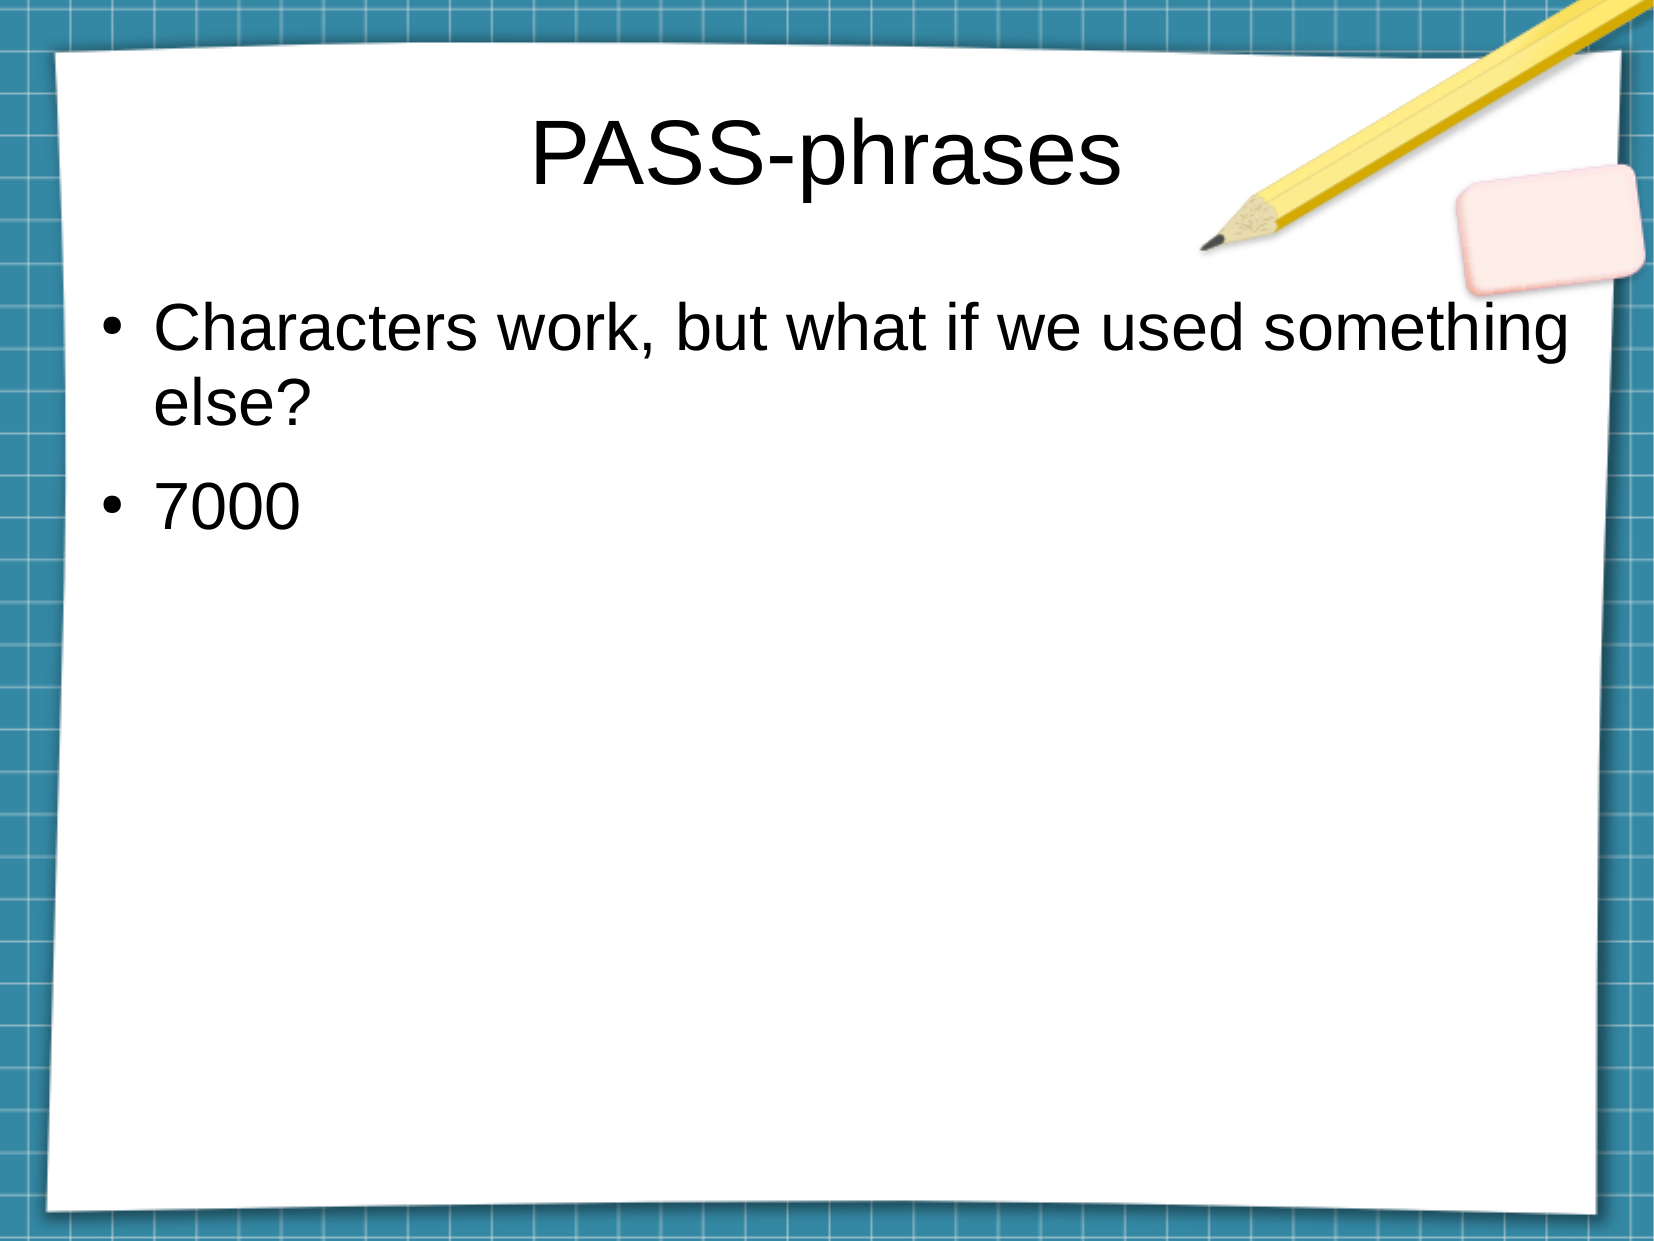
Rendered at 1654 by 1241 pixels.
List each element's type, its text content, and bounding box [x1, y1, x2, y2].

title PASS-phrases [82, 49, 1571, 257]
picture [0, 0, 1654, 1241]
list Characters work, but what if we used something else? 7000 [82, 290, 1591, 1010]
